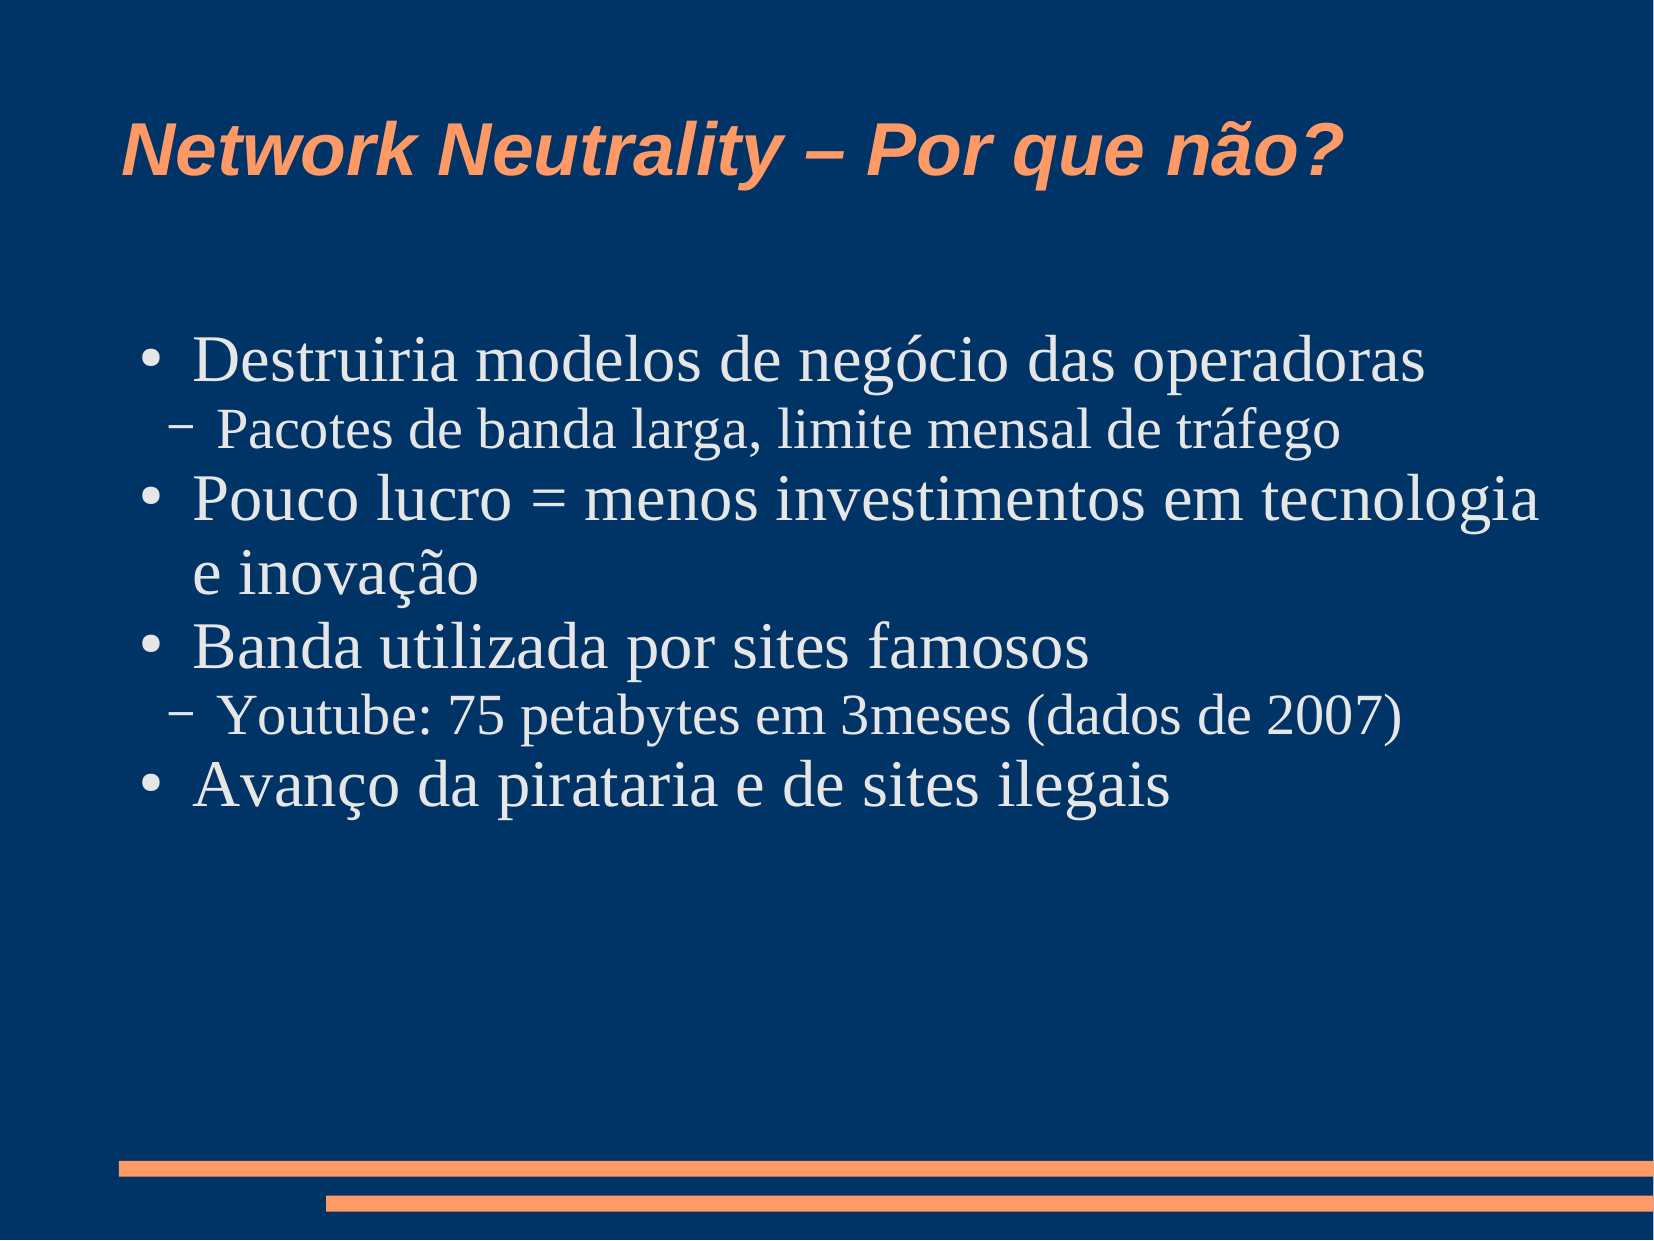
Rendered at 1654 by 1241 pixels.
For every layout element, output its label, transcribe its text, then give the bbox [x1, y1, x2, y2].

title Network Neutrality – Por que não? [121, 53, 1534, 246]
list Destruiria modelos de negócio das operadoras Pacotes de banda larga, limite mensal de tráfego Pouco lucro = menos investimentos em tecnologia e inovação Banda utilizada por sites famosos Youtube: 75 petabytes em 3meses (dados de 2007) Avanço da pirataria e de sites ilegais [121, 322, 1561, 1118]
